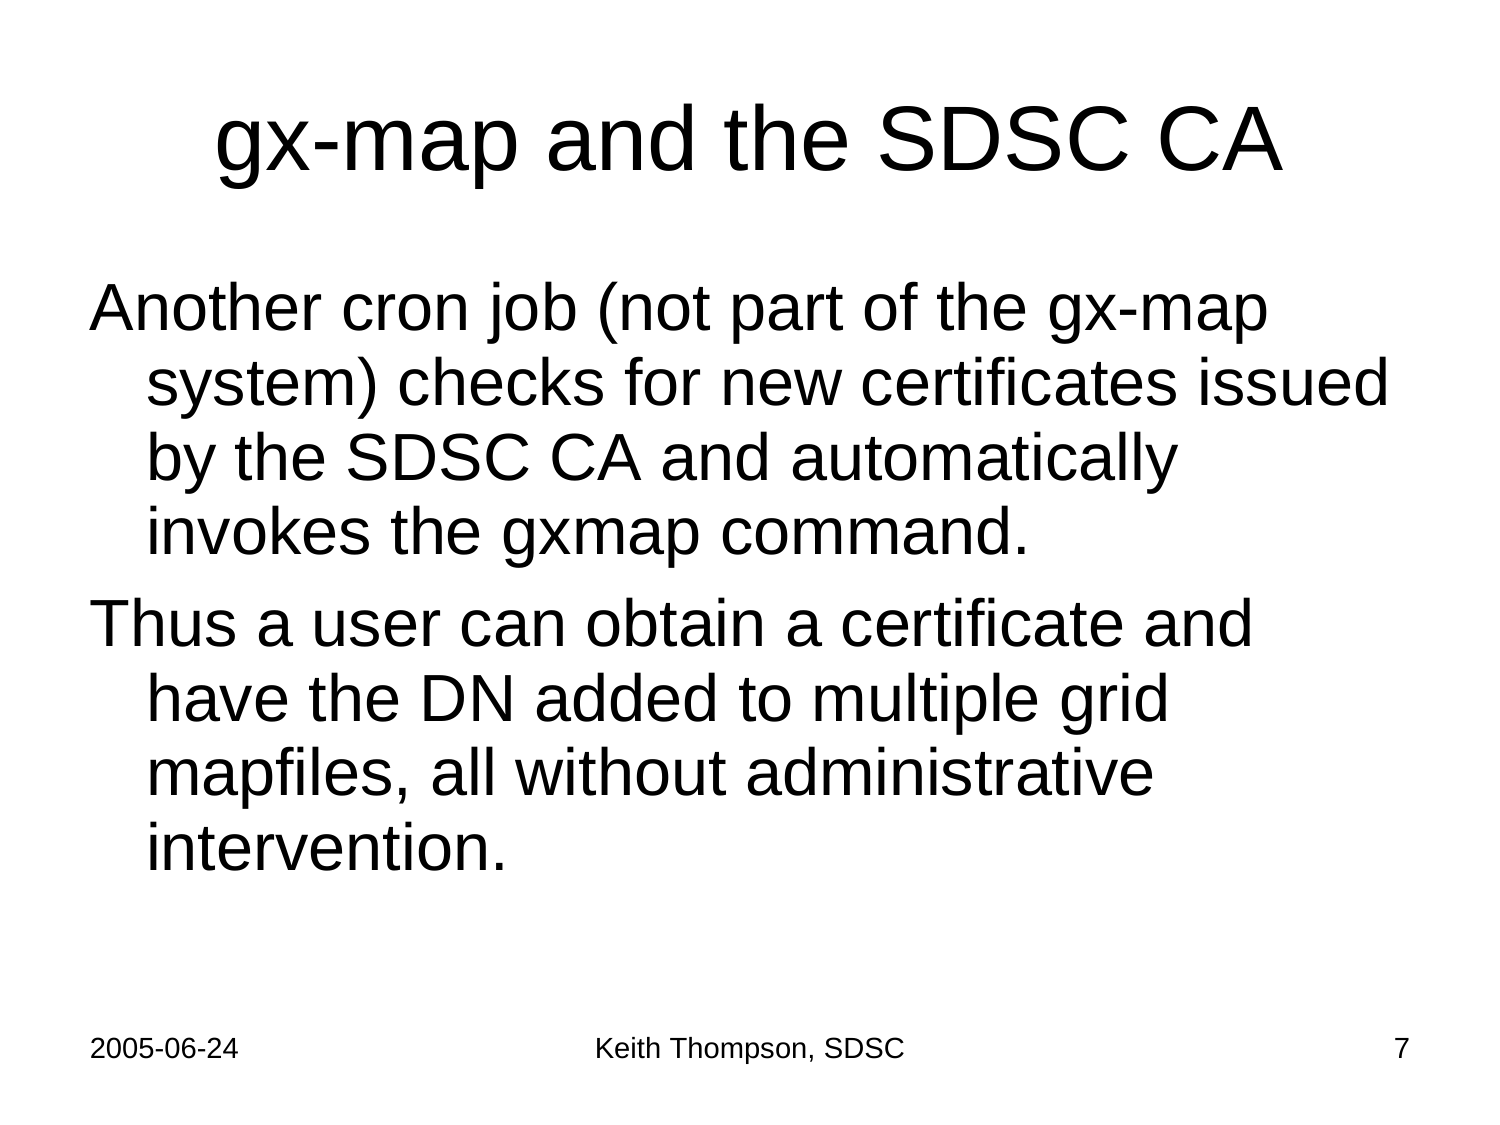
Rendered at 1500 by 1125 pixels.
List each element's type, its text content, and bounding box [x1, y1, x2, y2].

list Another cron job (not part of the gx-map system) checks for new certificates issued by the SDSC CA and automatically invokes the gx­map command. Thus a user can obtain a certificate and have the DN added to multiple grid­mapfiles, all without administrative intervention. [75, 262, 1426, 1006]
title gx-map and the SDSC CA [75, 45, 1426, 233]
